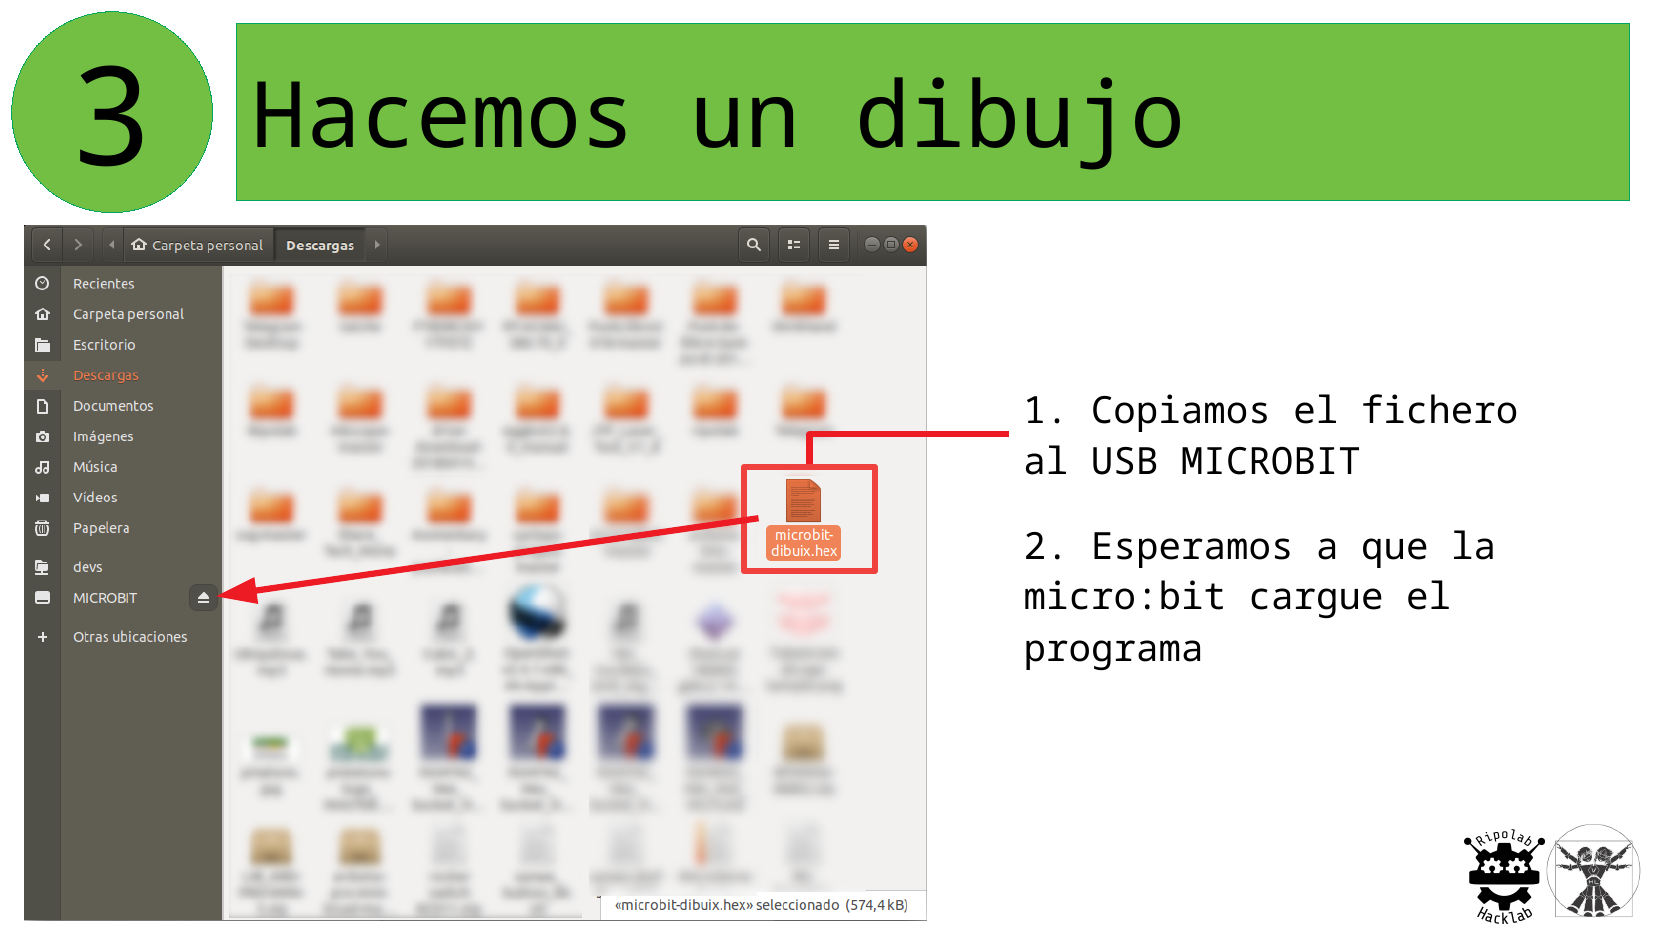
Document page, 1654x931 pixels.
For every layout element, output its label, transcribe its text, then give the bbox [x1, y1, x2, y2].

picture [1464, 820, 1642, 924]
text_box 3 [11, 11, 213, 213]
text_box 1. Copiamos el fichero al USB MICROBIT [1008, 375, 1575, 489]
text_box 2. Esperamos a que la micro:bit cargue el programa [1008, 511, 1575, 673]
text_box Hacemos un dibujo [236, 23, 1630, 201]
picture [24, 225, 927, 921]
picture [747, 470, 872, 568]
